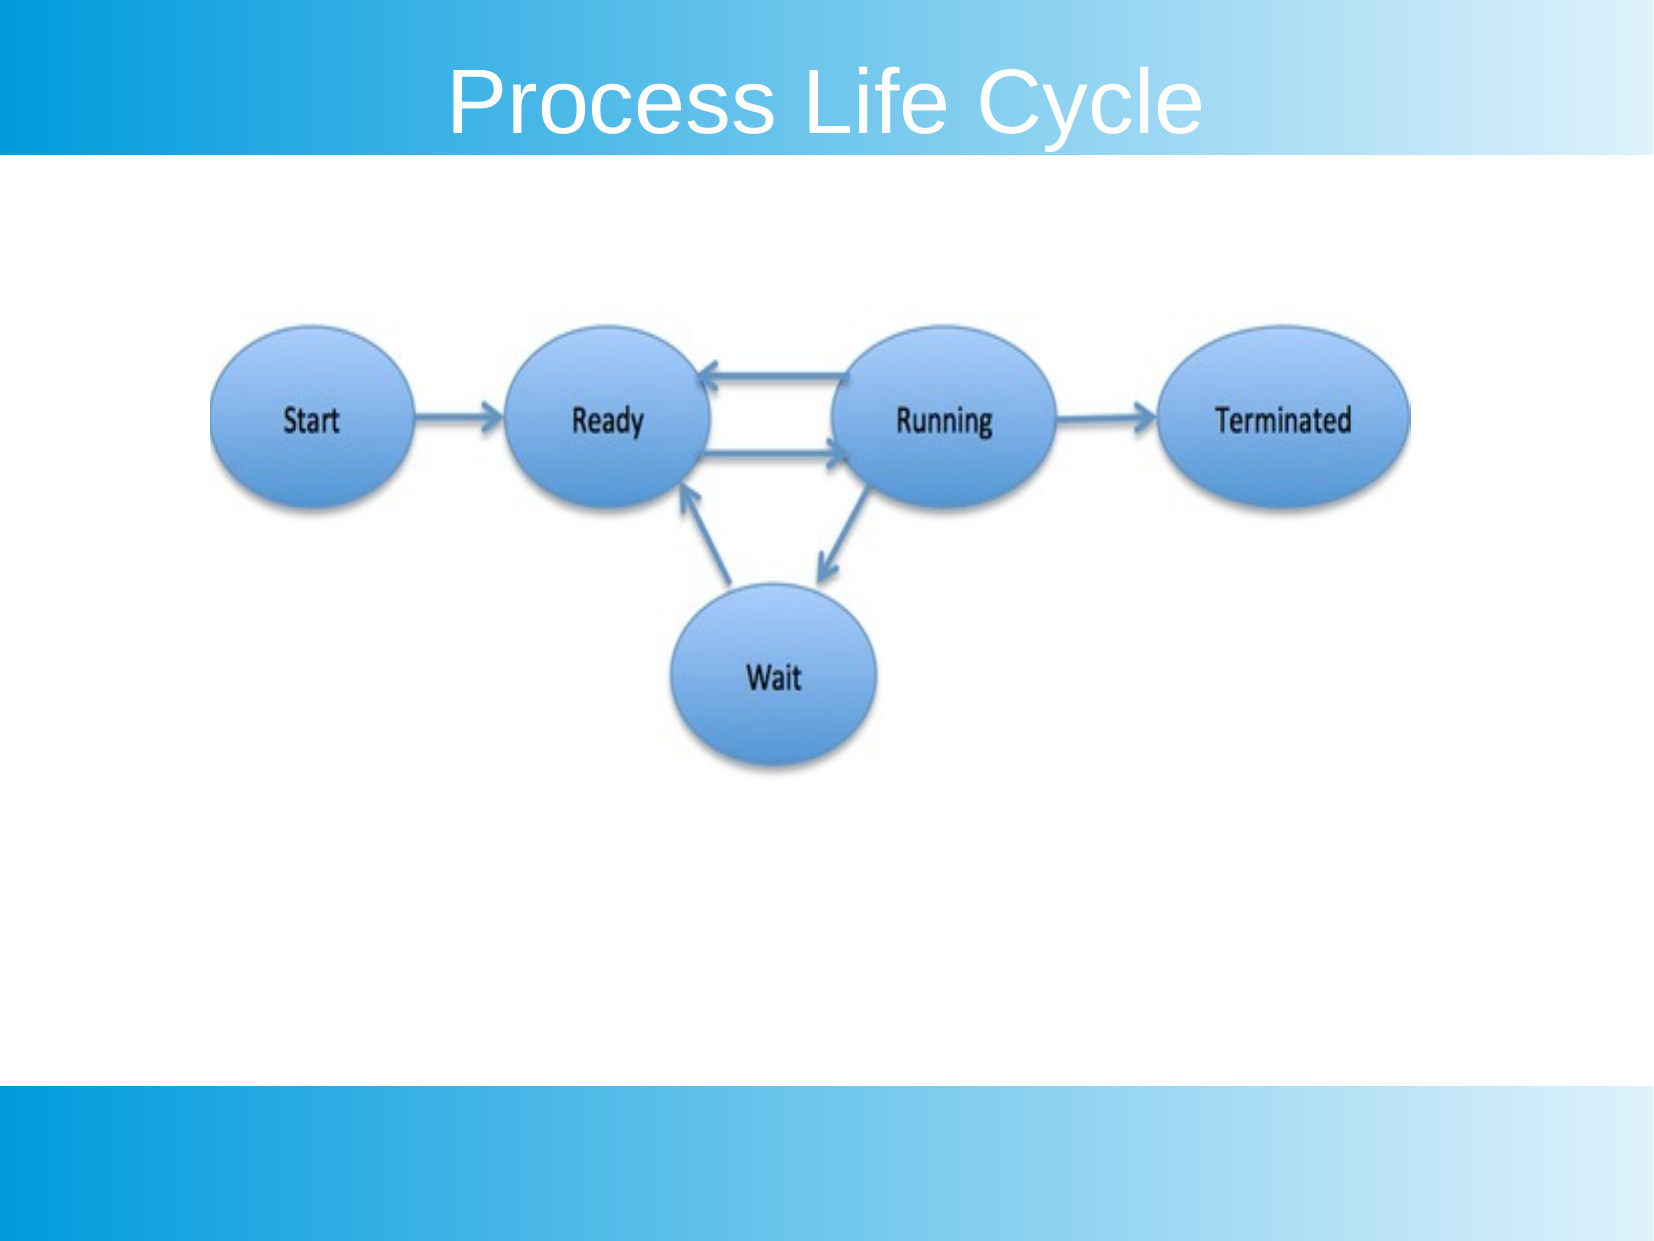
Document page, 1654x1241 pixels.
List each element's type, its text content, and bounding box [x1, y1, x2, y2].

title Process Life Cycle [82, 49, 1571, 155]
picture [210, 269, 1411, 781]
